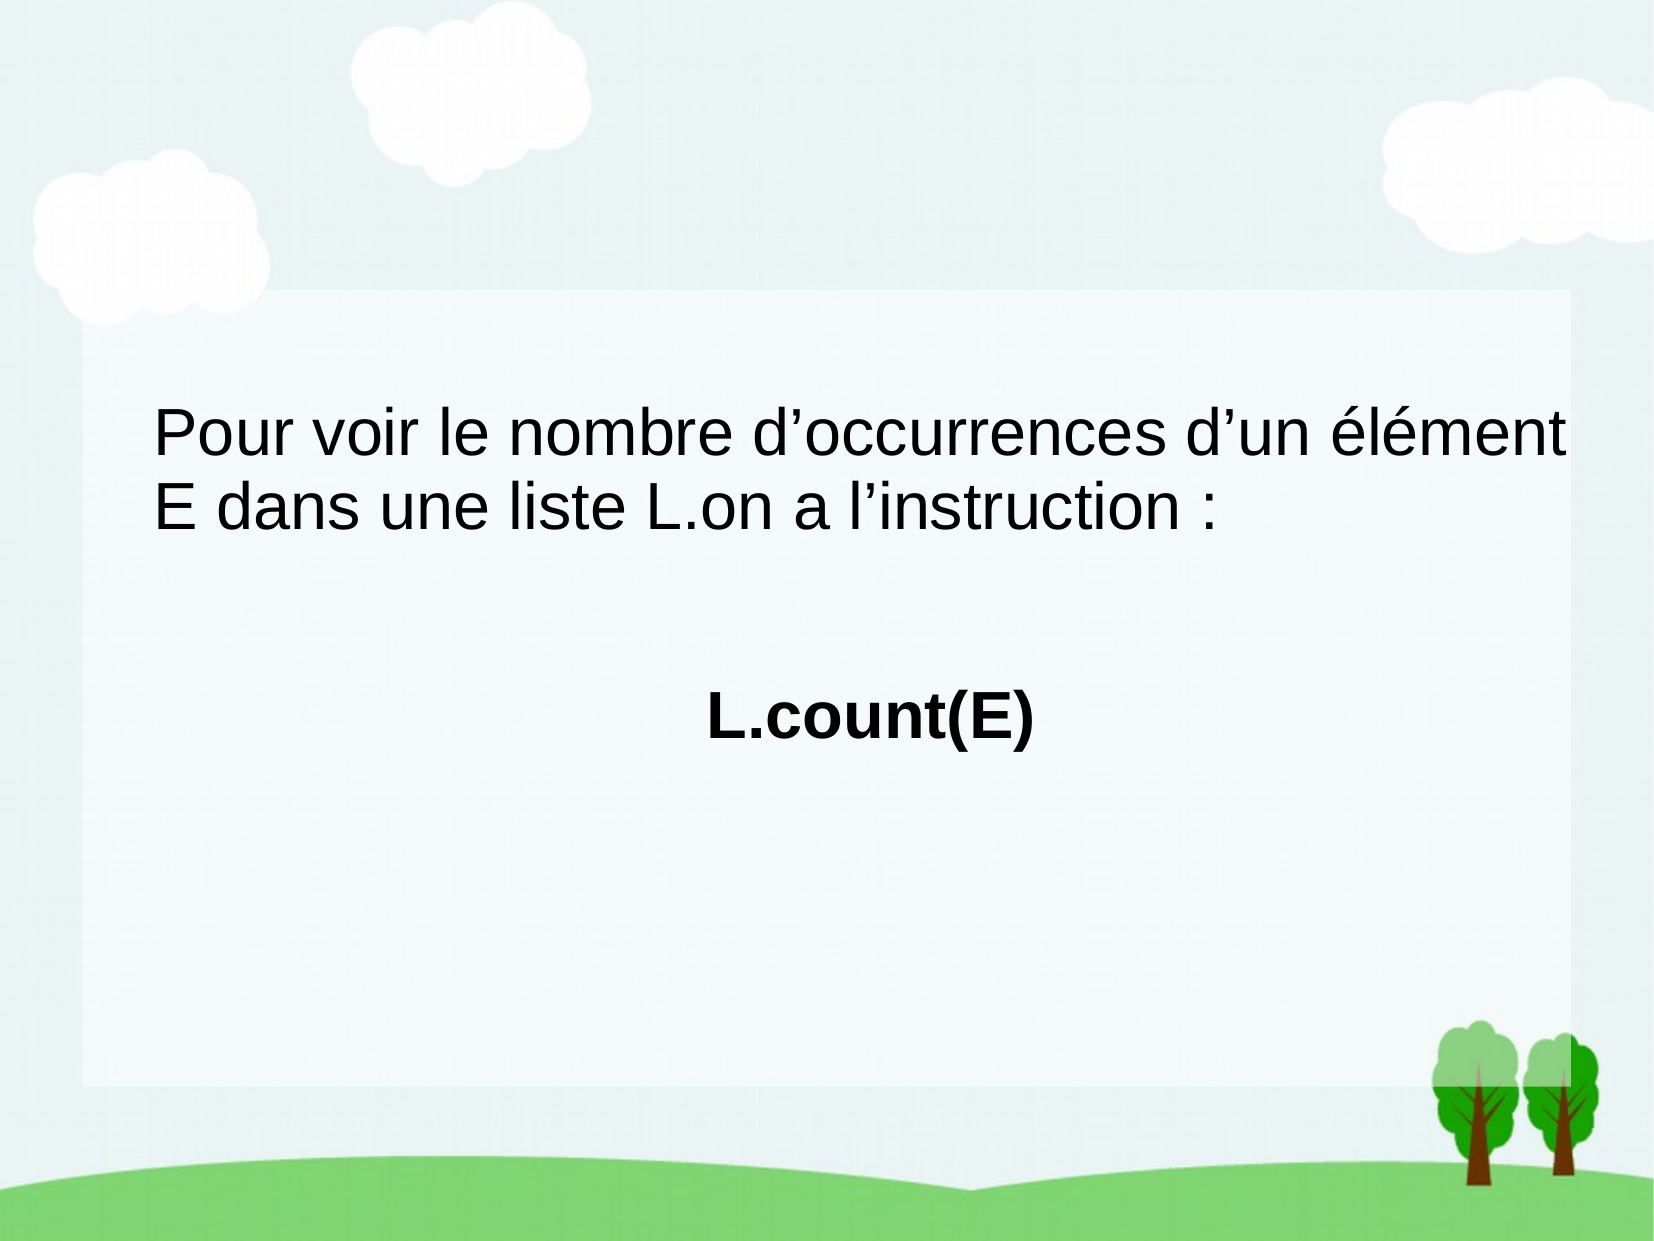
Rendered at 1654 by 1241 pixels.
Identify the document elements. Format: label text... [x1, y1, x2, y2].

list Pour voir le nombre d’occurrences d’un élément E dans une liste L.on a l’instruction : L.count(E) [82, 290, 1571, 1087]
picture [0, 0, 1654, 1241]
